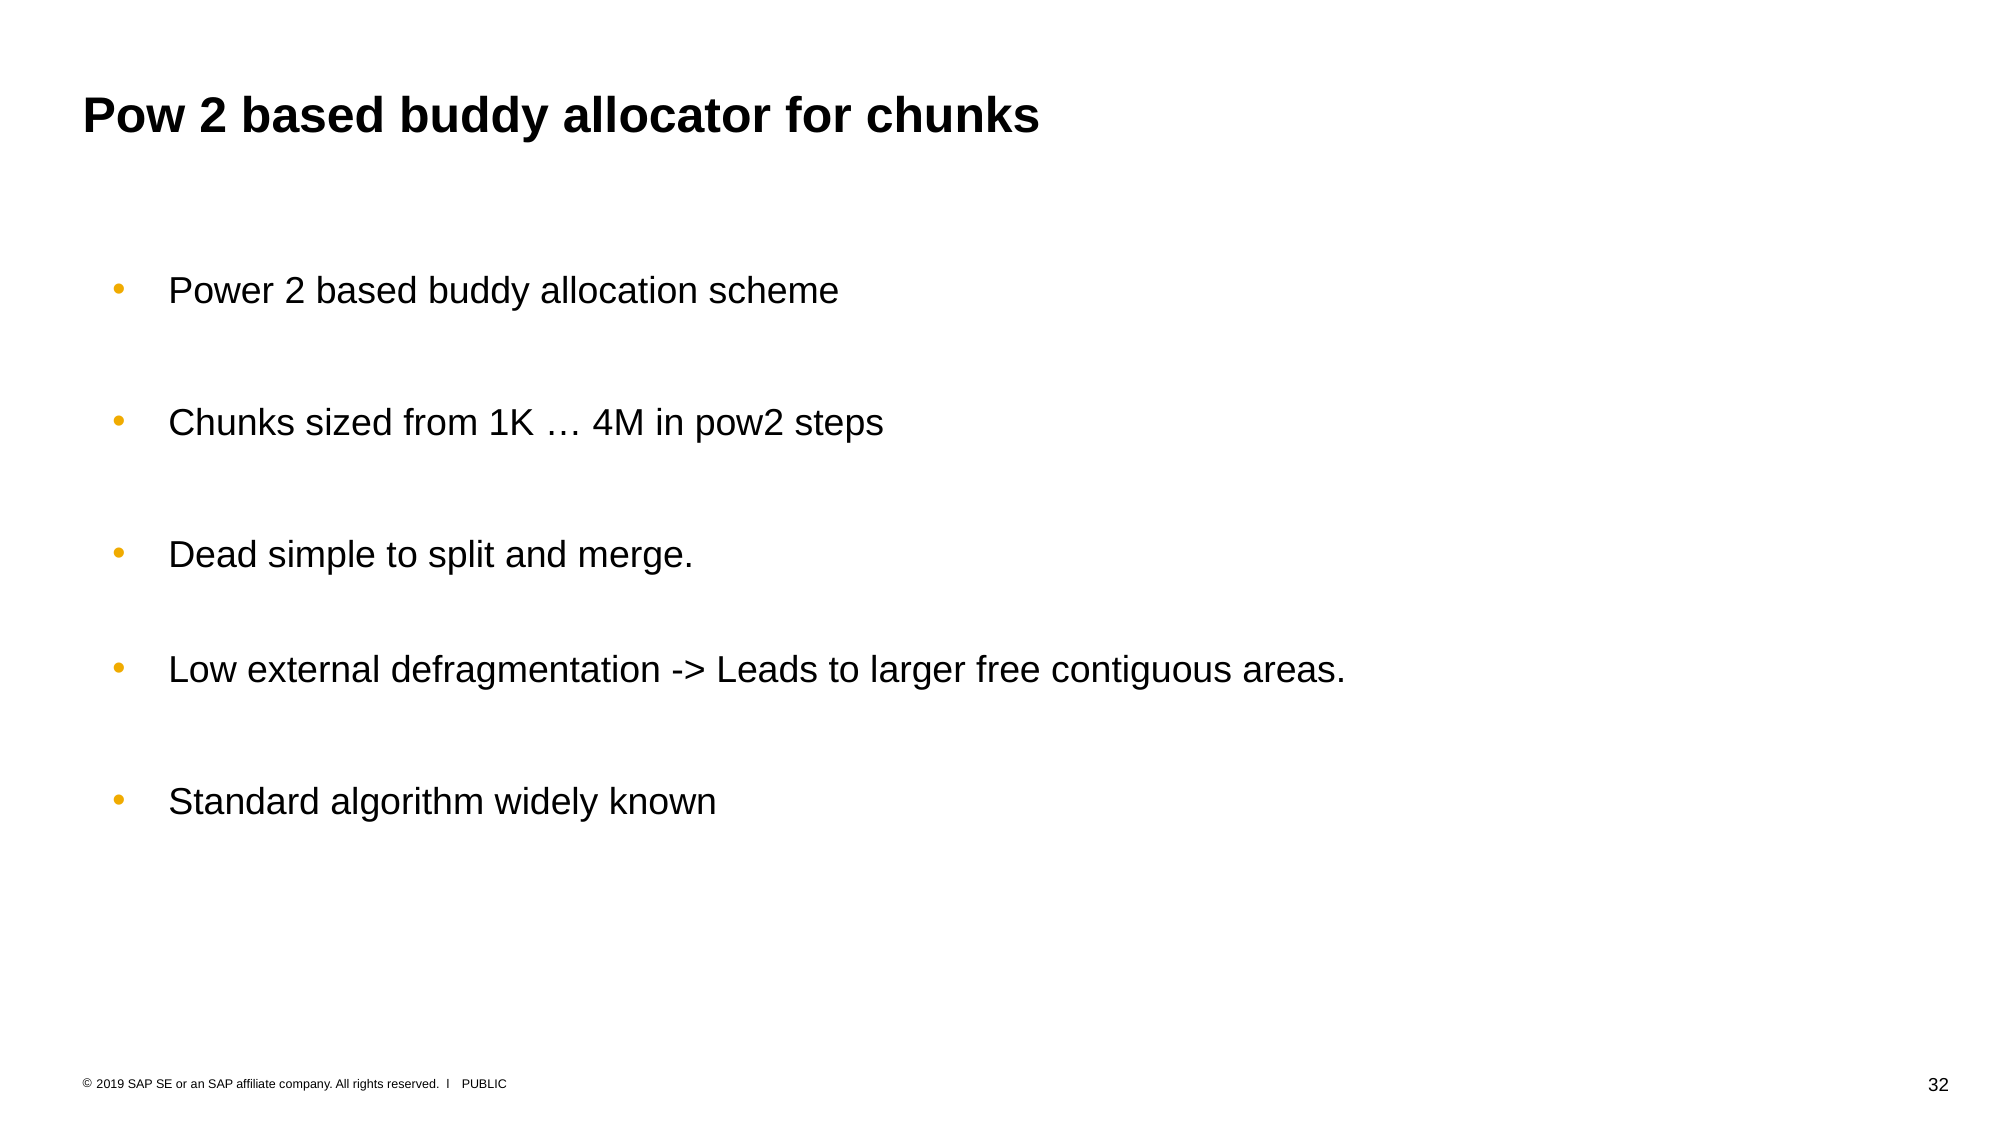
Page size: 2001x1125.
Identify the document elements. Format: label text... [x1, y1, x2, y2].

list Power 2 based buddy allocation scheme Chunks sized from 1K … 4M in pow2 steps Dead simple to split and merge. Low external defragmentation -> Leads to larger free contiguous areas. Standard algorithm widely known [82, 265, 1918, 1040]
title Pow 2 based buddy allocator for chunks [82, 82, 1918, 144]
